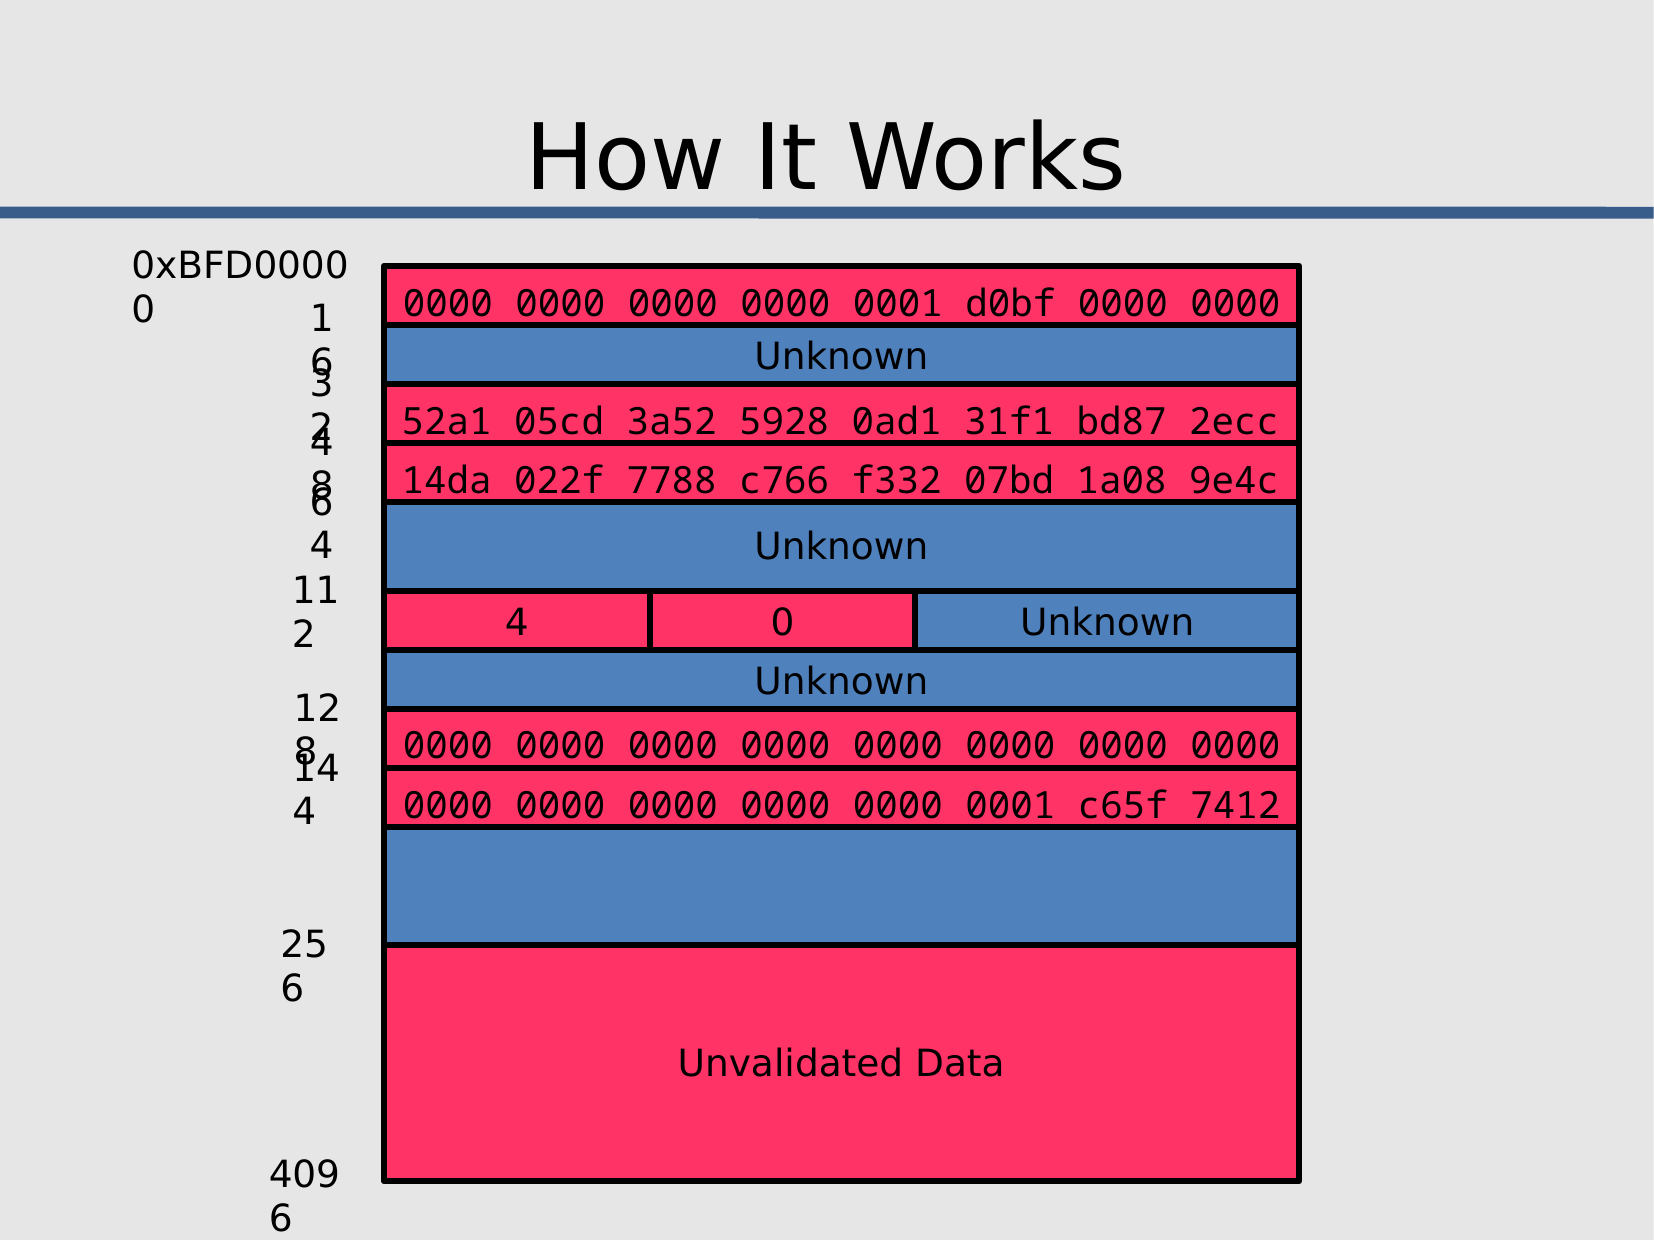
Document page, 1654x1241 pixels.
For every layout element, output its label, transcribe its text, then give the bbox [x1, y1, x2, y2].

text_box 14da 022f 7788 c766 f332 07bd 1a08 9e4c [383, 442, 1300, 501]
text_box 256 [265, 915, 366, 974]
text_box Unknown [383, 324, 1300, 383]
text_box 4 [383, 590, 649, 649]
text_box 48 [295, 413, 372, 472]
text_box 144 [277, 738, 378, 798]
text_box 0xBFD00000 [116, 236, 384, 296]
text_box 0 [649, 590, 915, 649]
text_box [383, 826, 1300, 945]
text_box 0000 0000 0000 0000 0000 0000 0000 0000 [383, 708, 1300, 767]
text_box 32 [294, 354, 372, 413]
text_box 128 [278, 679, 380, 738]
text_box 0000 0000 0000 0000 0001 d0bf 0000 0000 [383, 265, 1300, 324]
text_box Unknown [383, 649, 1300, 708]
text_box 52a1 05cd 3a52 5928 0ad1 31f1 bd87 2ecc [383, 383, 1300, 442]
text_box Unknown [915, 590, 1300, 649]
text_box 0000 0000 0000 0000 0000 0001 c65f 7412 [383, 767, 1300, 826]
text_box 112 [277, 561, 378, 621]
title How It Works [82, 49, 1571, 257]
text_box 16 [295, 289, 372, 348]
text_box [395, 472, 426, 546]
text_box Unknown [383, 501, 1300, 590]
text_box 64 [294, 473, 372, 532]
text_box Unvalidated Data [383, 945, 1300, 1182]
text_box 4096 [253, 1145, 378, 1205]
